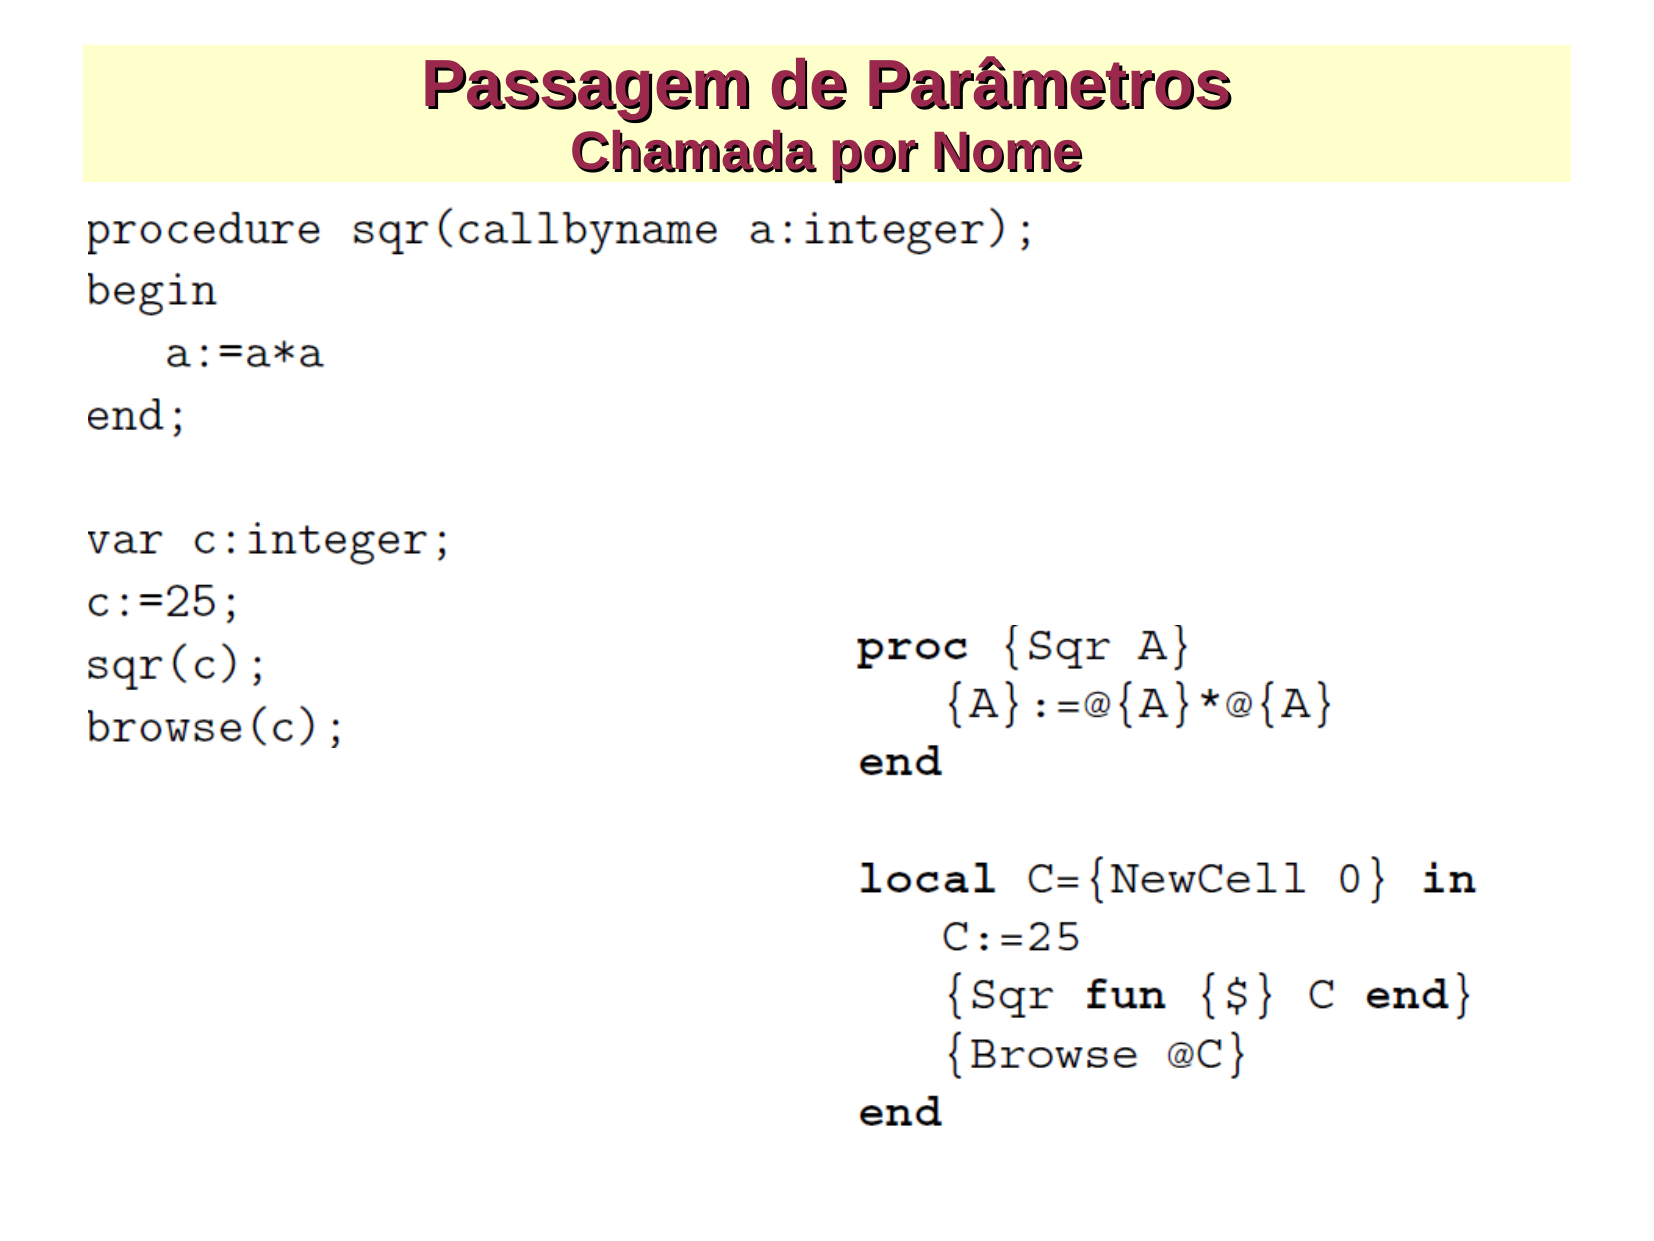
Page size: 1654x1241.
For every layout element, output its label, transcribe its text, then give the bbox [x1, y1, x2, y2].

picture [88, 206, 1477, 1140]
title Passagem de Parâmetros Chamada por Nome [82, 44, 1571, 182]
